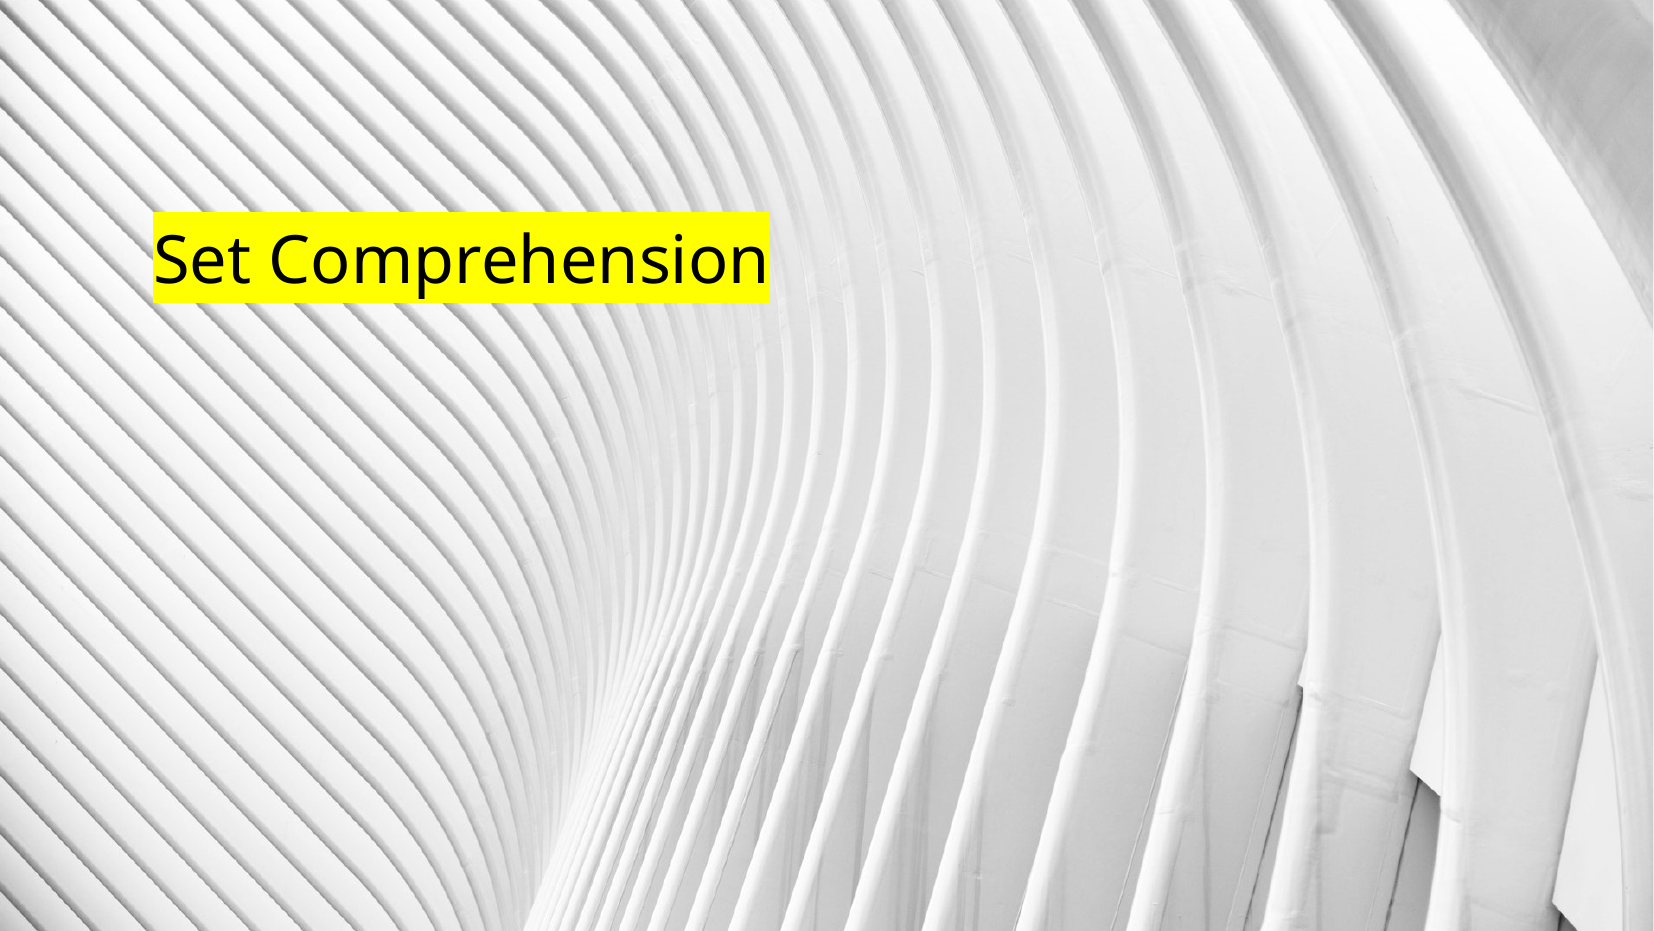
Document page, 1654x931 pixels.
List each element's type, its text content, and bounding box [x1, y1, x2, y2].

picture [0, 0, 1654, 931]
list Set Comprehension [82, 217, 1571, 839]
